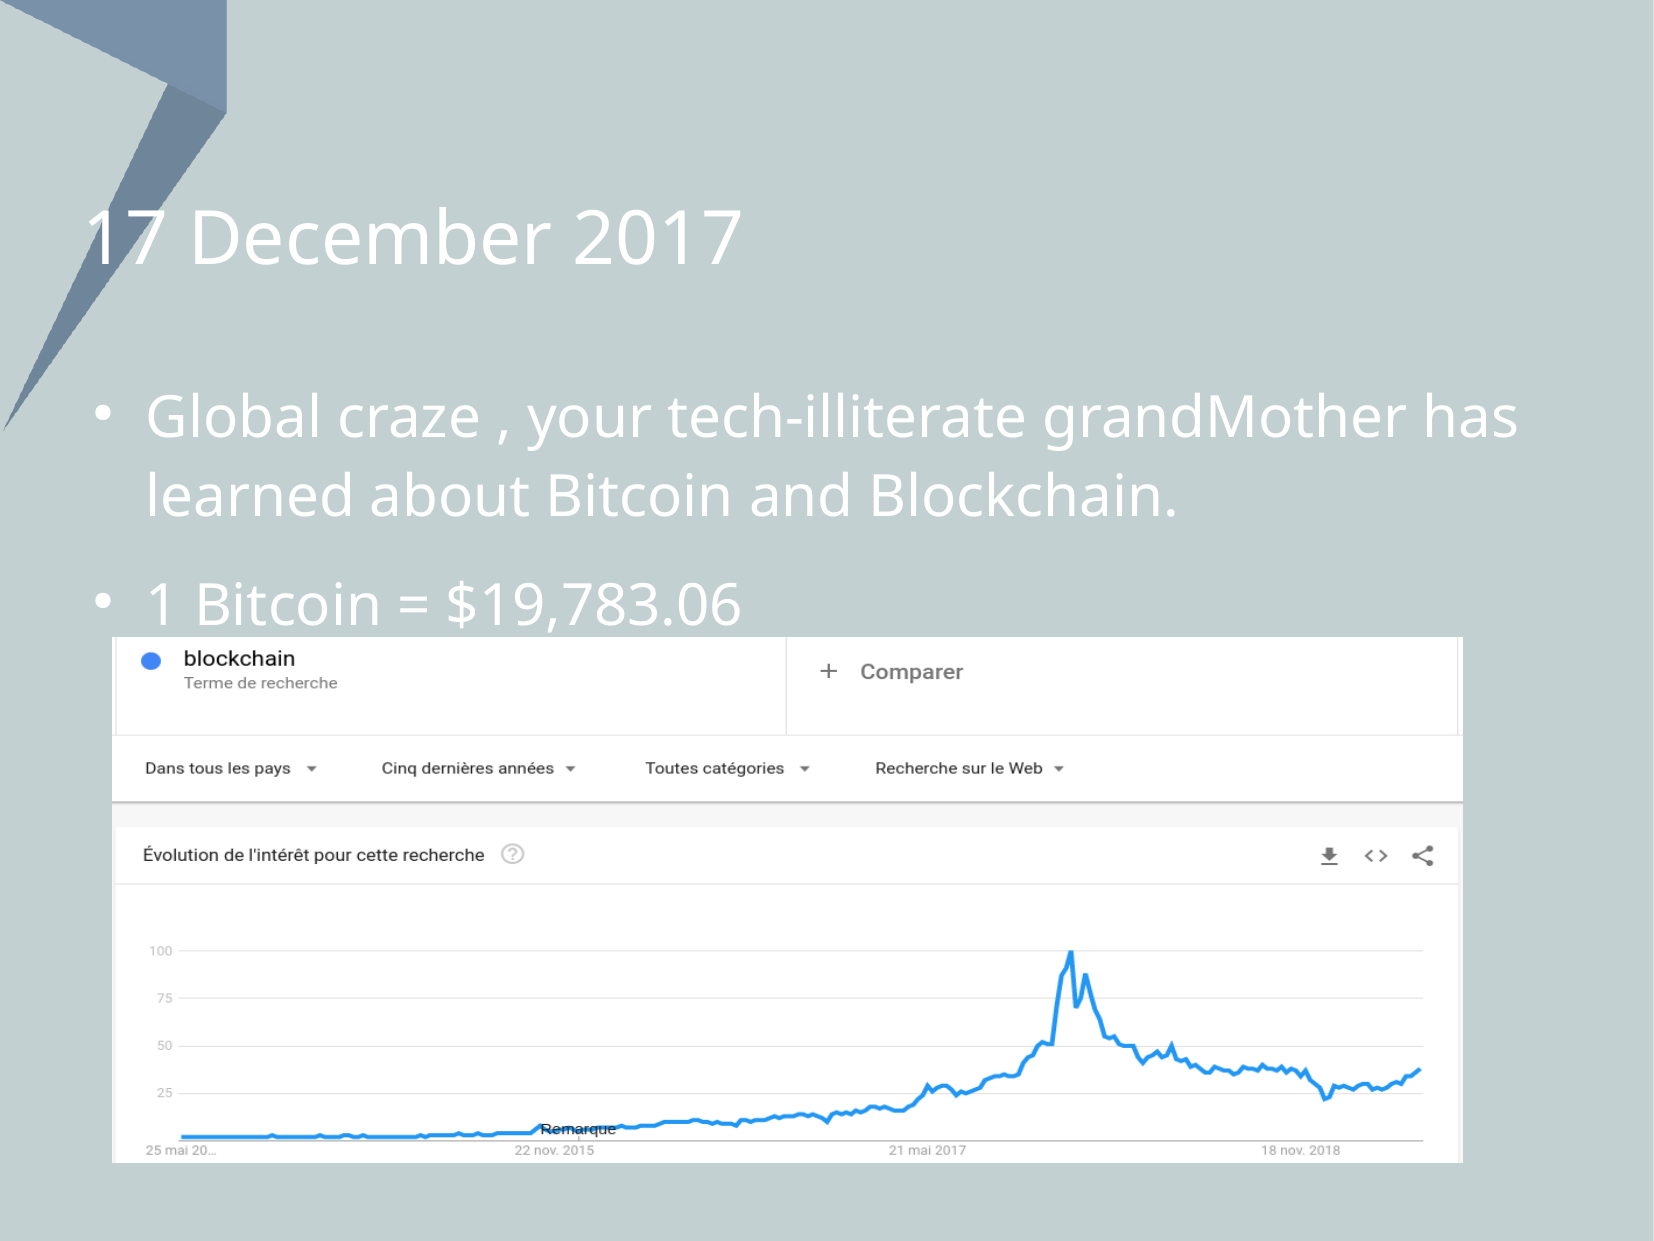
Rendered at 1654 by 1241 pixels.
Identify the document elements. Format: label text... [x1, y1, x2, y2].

list Global craze , your tech-illiterate grandMother has learned about Bitcoin and Blockchain. 1 Bitcoin = $19,783.06 [75, 375, 1564, 1095]
title 17 December 2017 [82, 132, 1571, 340]
picture [0, 0, 1654, 1241]
